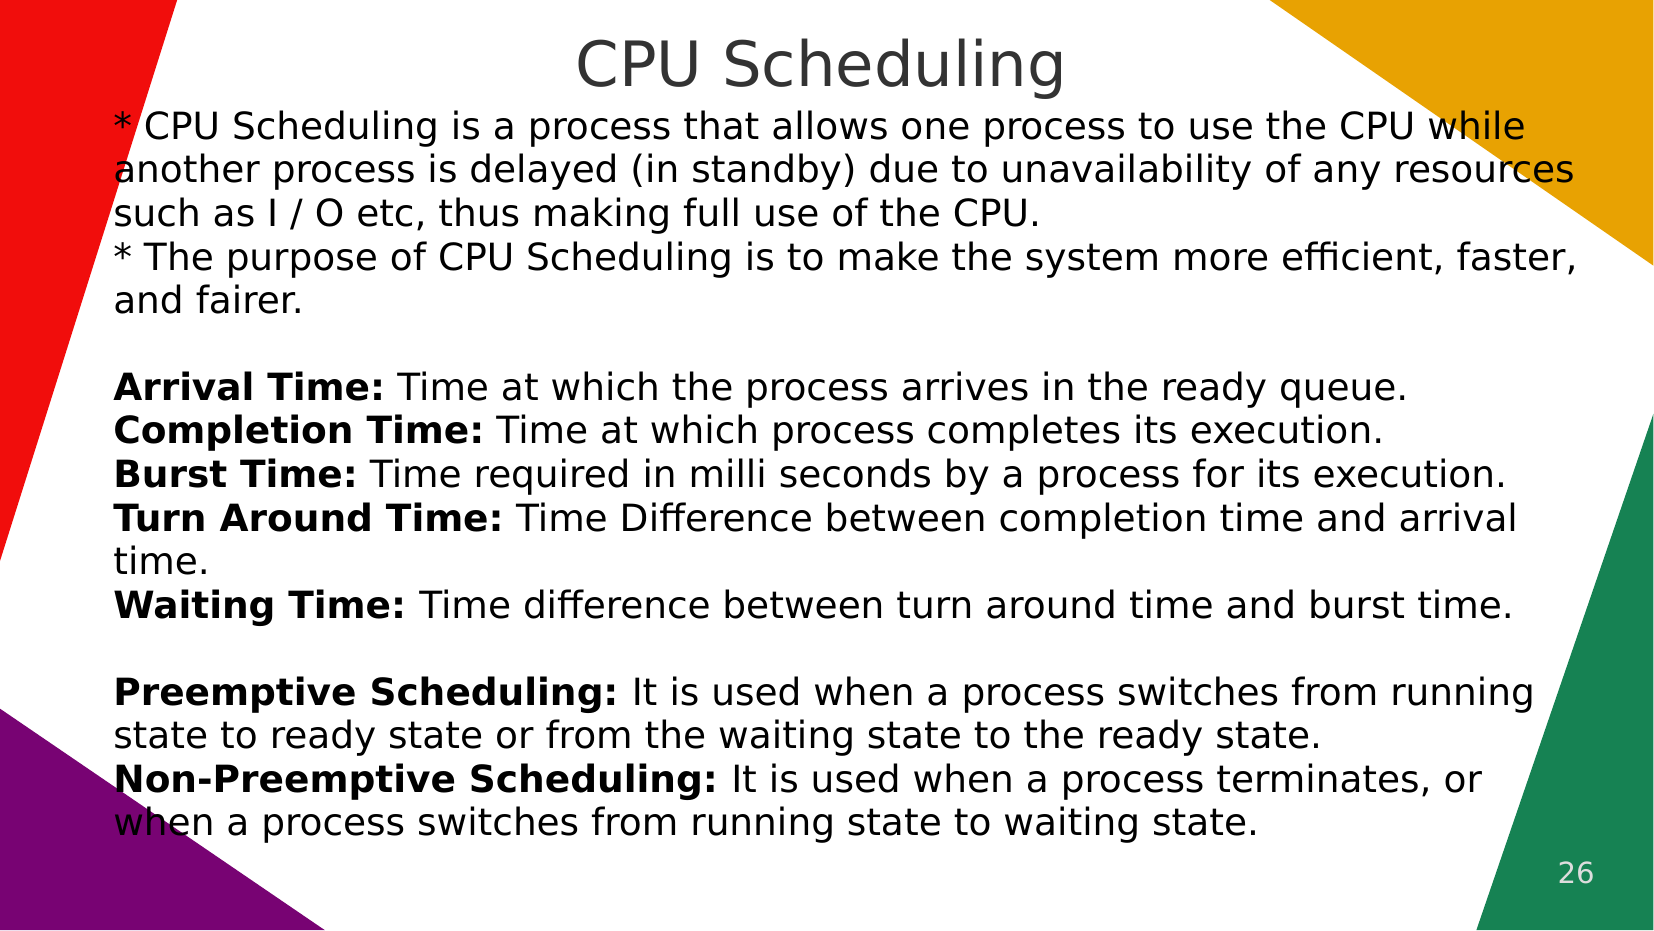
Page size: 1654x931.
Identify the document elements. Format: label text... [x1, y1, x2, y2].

title CPU Scheduling [112, 6, 1531, 97]
text_box * CPU Scheduling is a process that allows one process to use the CPU while another process is delayed (in standby) due to unavailability of any resources such as I / O etc, thus making full use of the CPU. * The purpose of CPU Scheduling is to make the system more efficient, faster, and fairer. Arrival Time: Time at which the process arrives in the ready queue. Completion Time: Time at which process completes its execution. Burst Time: Time required in milli seconds by a process for its execution. Turn Around Time: Time Difference between completion time and arrival time. Waiting Time: Time difference between turn around time and burst time. Preemptive Scheduling: It is used when a process switches from running state to ready state or from the waiting state to the ready state. Non-Preemptive Scheduling: It is used when a process terminates, or when a process switches from running state to waiting state. [98, 97, 1608, 806]
